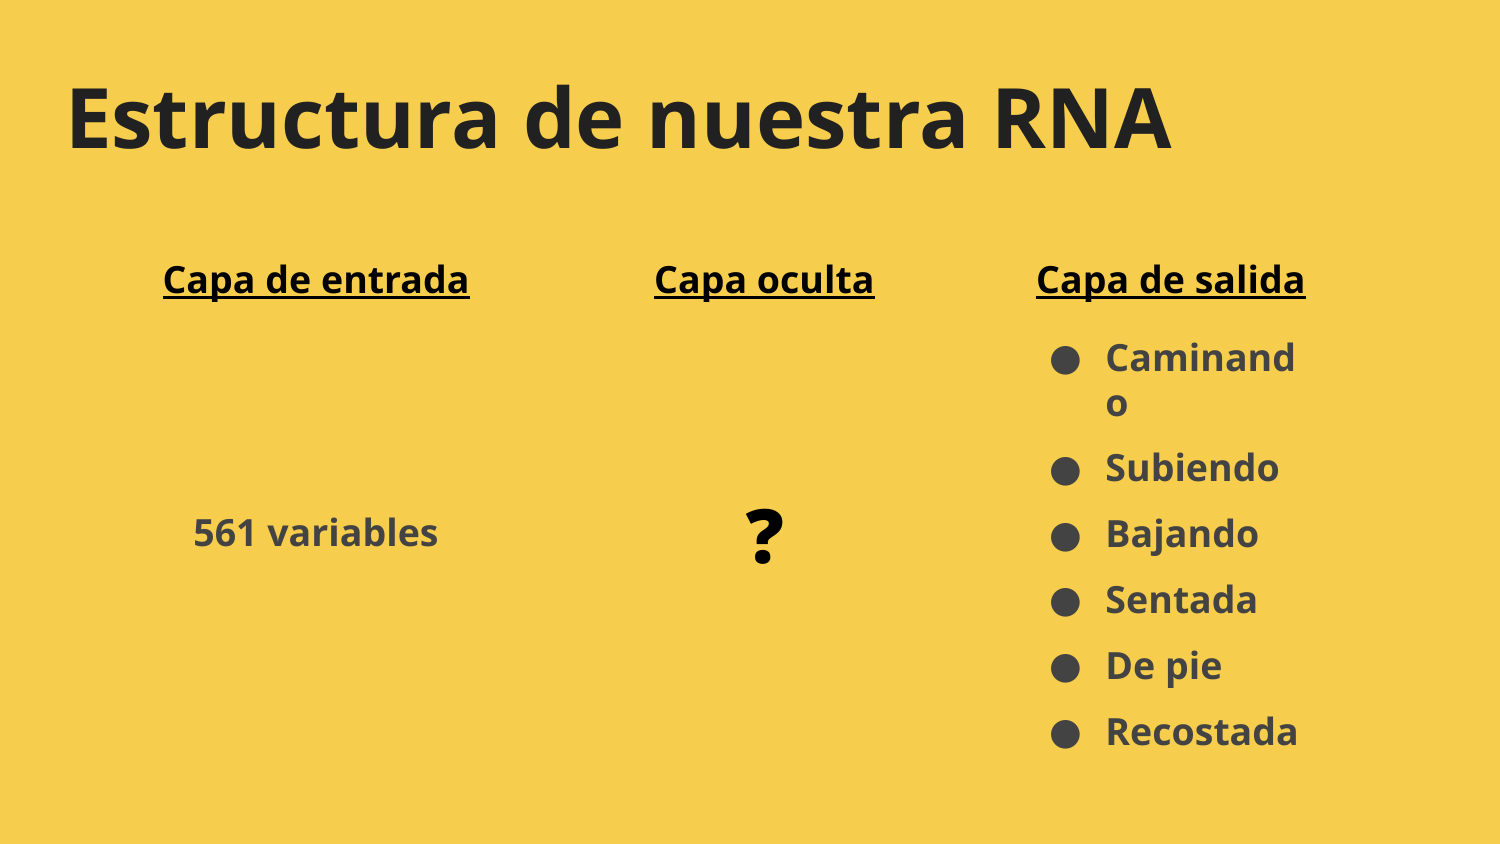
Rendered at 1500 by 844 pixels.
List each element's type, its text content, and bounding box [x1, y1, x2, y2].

text_box Capa oculta [599, 240, 930, 297]
text_box 561 variables [141, 410, 491, 654]
text_box Caminando Subiendo Bajando Sentada De pie Recostada [1015, 318, 1327, 746]
text_box Capa de salida [996, 240, 1346, 297]
text_box Capa de entrada [99, 240, 533, 297]
title Estructura de nuestra RNA [50, 50, 1451, 174]
text_box ❓ [698, 473, 831, 591]
